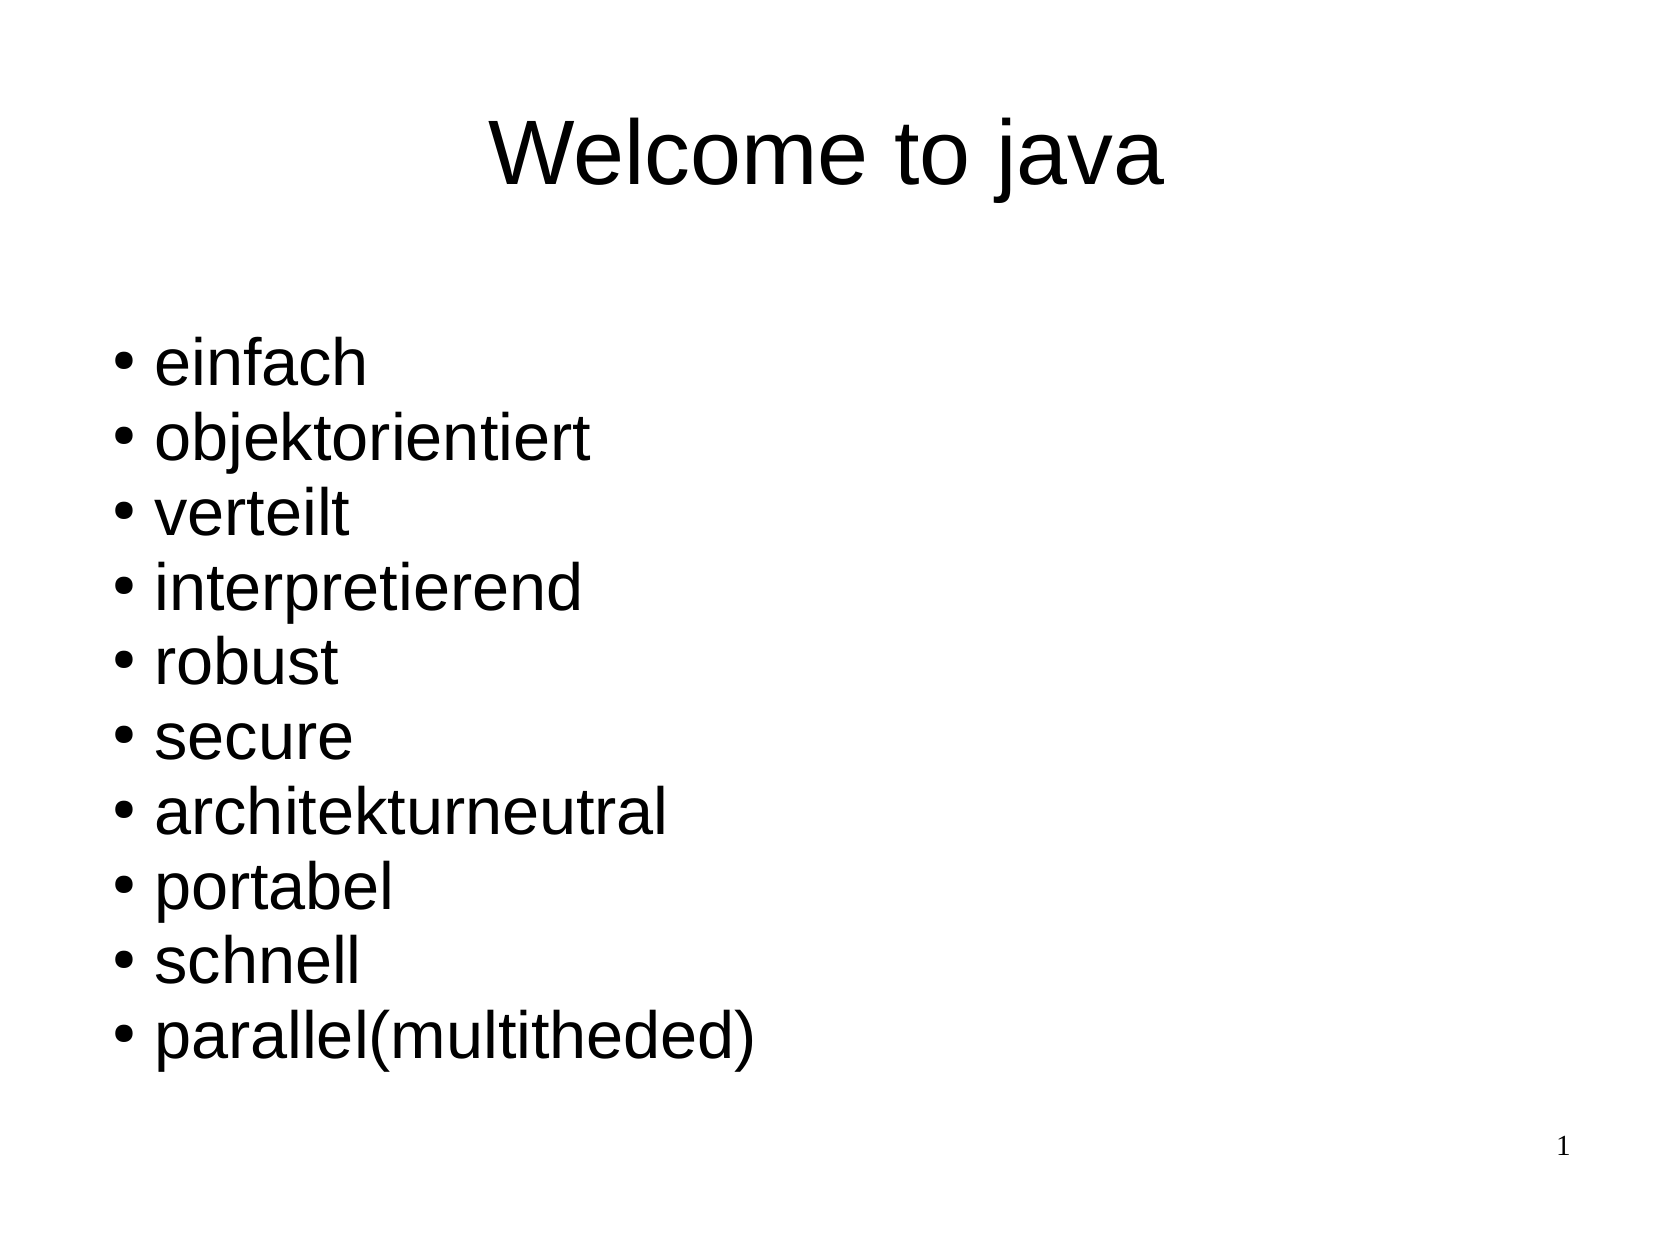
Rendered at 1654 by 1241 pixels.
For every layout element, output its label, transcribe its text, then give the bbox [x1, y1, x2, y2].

subtitle einfach objektorientiert verteilt interpretierend robust secure architekturneutral portabel schnell parallel(multitheded) [82, 250, 1571, 1148]
title Welcome to java [82, 49, 1571, 250]
